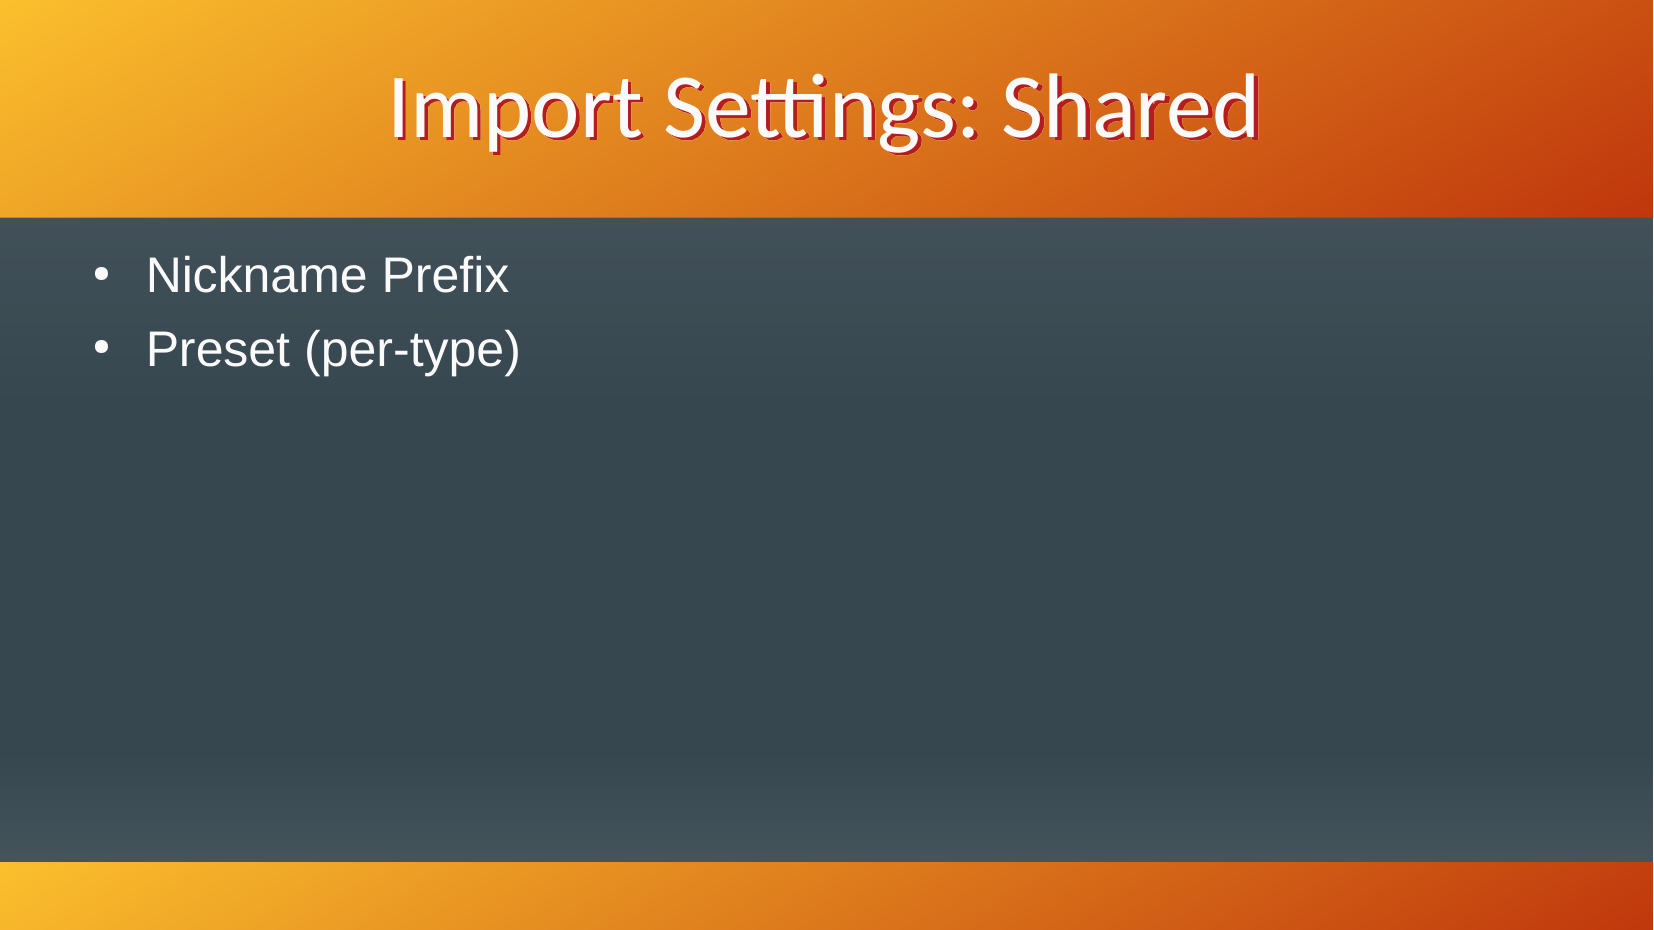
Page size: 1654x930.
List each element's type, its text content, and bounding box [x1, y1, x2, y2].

list Nickname Prefix Preset (per-type) [74, 247, 1575, 825]
title Import Settings: Shared [74, 37, 1575, 193]
